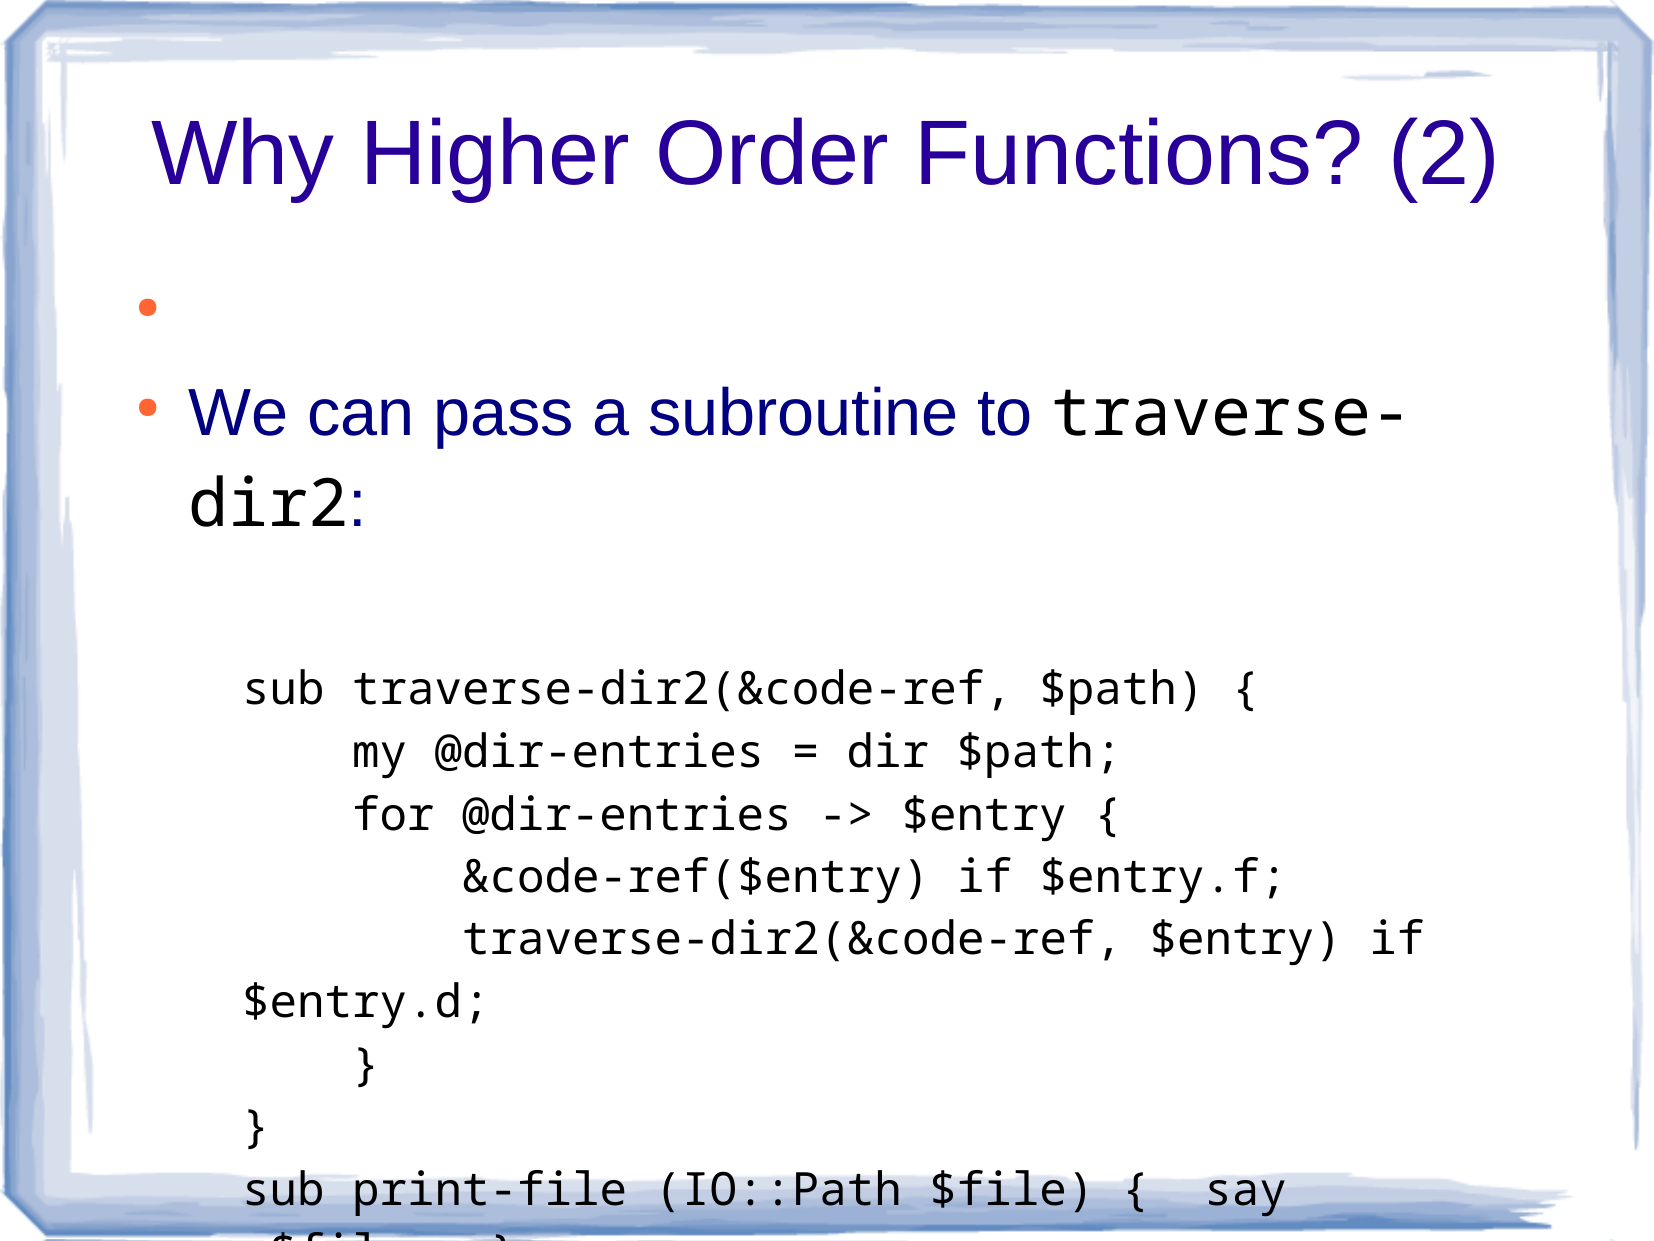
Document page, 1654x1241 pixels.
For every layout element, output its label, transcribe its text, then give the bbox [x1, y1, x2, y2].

list We can pass a subroutine to traverse-dir2: sub traverse-dir2(&code-ref, $path) { my @dir-entries = dir $path; for @dir-entries -> $entry { &code-ref($entry) if $entry.f; traverse-dir2(&code-ref, $entry) if $entry.d; } } sub print-file (IO::Path $file) { say ~$file; } traverse-dir2 &print-file, '/home/Laurent'; [118, 271, 1571, 1162]
title Why Higher Order Functions? (2) [82, 49, 1571, 257]
picture [0, 0, 1654, 1241]
